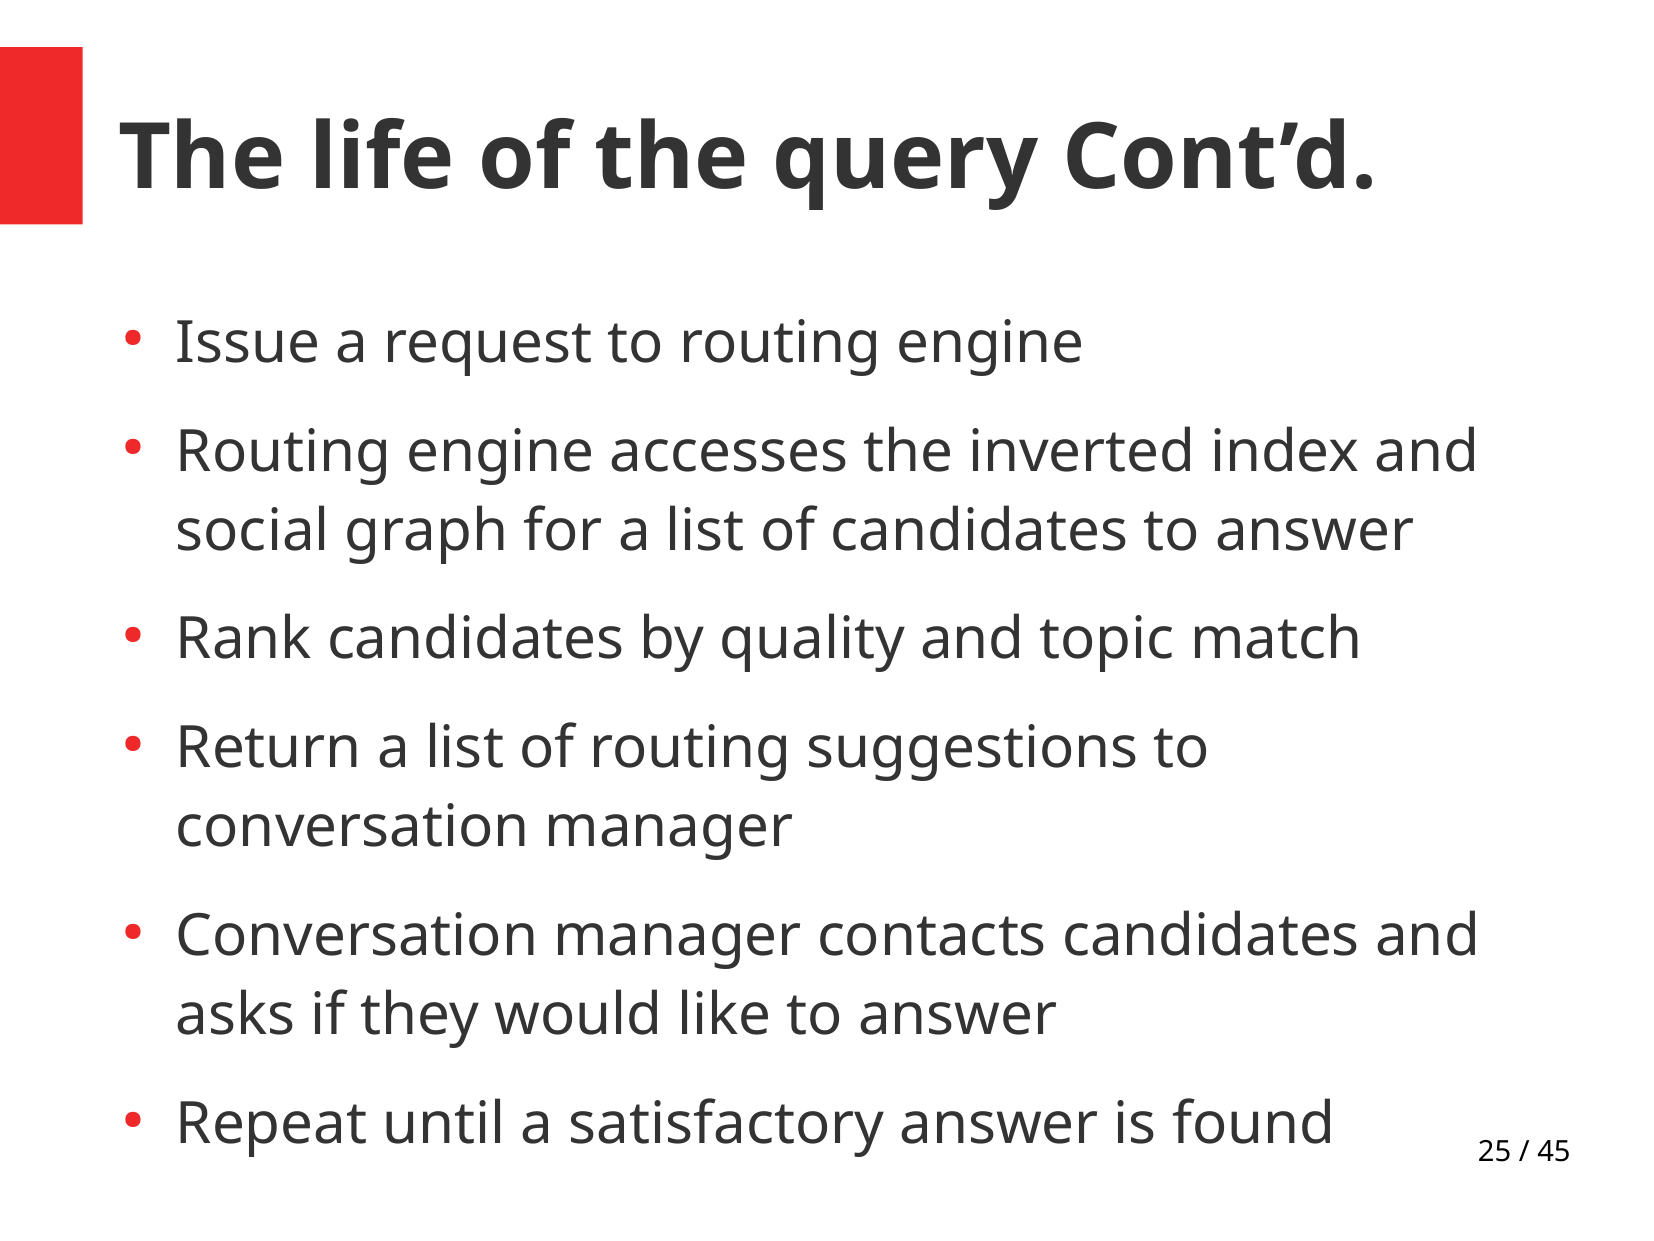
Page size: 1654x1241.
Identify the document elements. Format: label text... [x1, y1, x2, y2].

title The life of the query Cont’d. [118, 49, 1571, 257]
list Issue a request to routing engine Routing engine accesses the inverted index and social graph for a list of candidates to answer Rank candidates by quality and topic match Return a list of routing suggestions to conversation manager Conversation manager contacts candidates and asks if they would like to answer Repeat until a satisfactory answer is found [105, 300, 1523, 1020]
